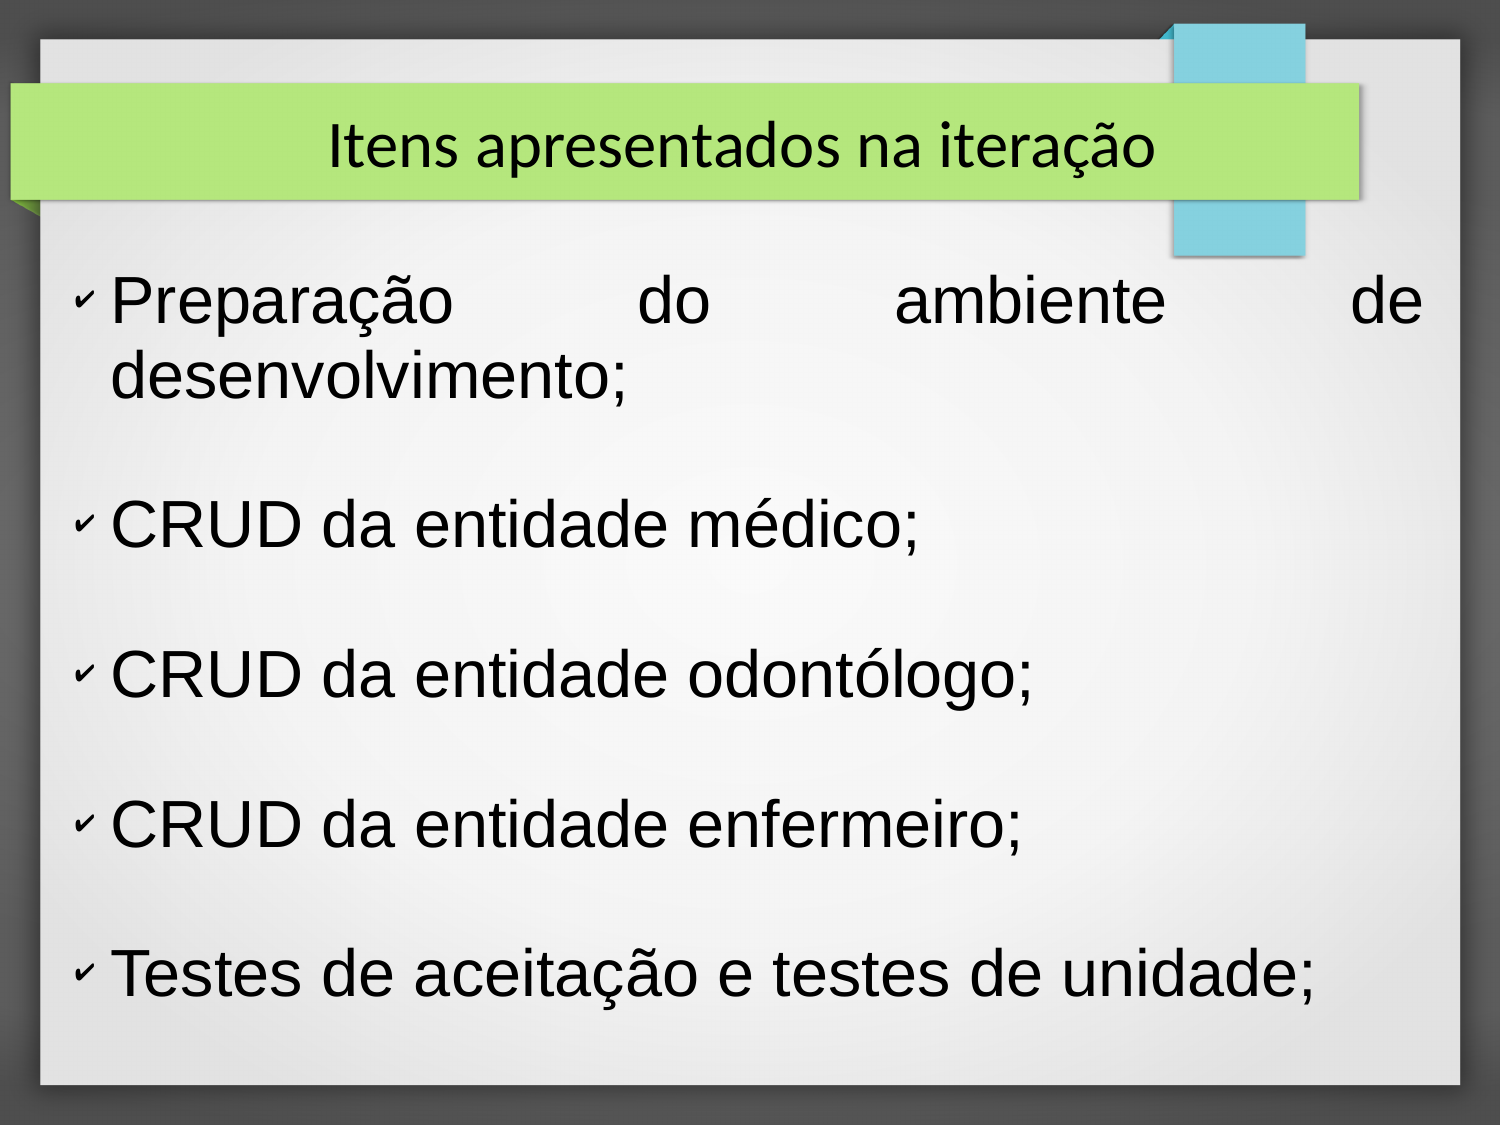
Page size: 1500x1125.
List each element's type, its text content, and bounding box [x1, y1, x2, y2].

picture [0, 0, 1500, 1125]
subtitle Preparação do ambiente de desenvolvimento; CRUD da entidade médico; CRUD da entidade odontólogo; CRUD da entidade enfermeiro; Testes de aceitação e testes de unidade; [75, 263, 1425, 1011]
text_box Itens apresentados na iteração [67, 47, 1418, 235]
